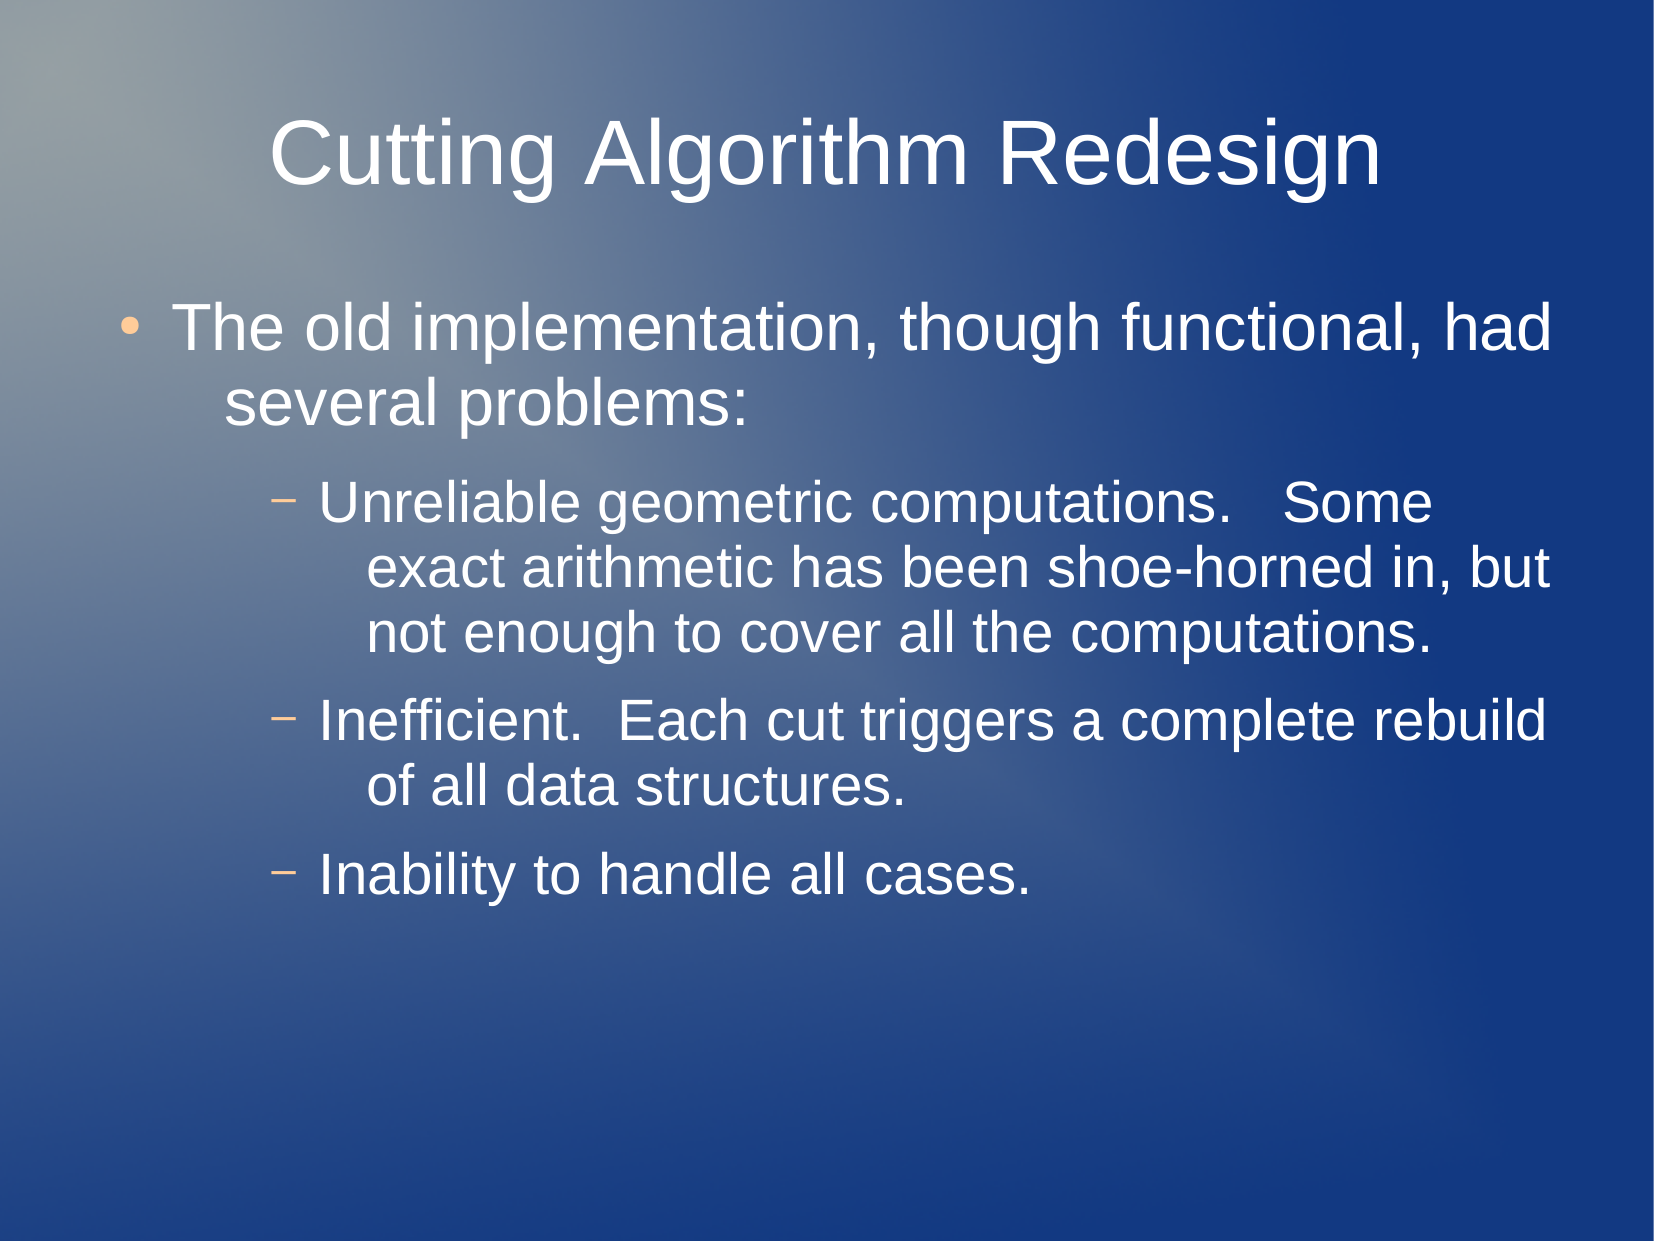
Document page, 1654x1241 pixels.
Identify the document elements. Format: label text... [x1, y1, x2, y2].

picture [0, 0, 1654, 1241]
title Cutting Algorithm Redesign [82, 56, 1571, 250]
list The old implementation, though functional, had several problems: Unreliable geometric computations. Some exact arithmetic has been shoe-horned in, but not enough to cover all the computations. Inefficient. Each cut triggers a complete rebuild of all data structures. Inability to handle all cases. [82, 290, 1571, 1094]
